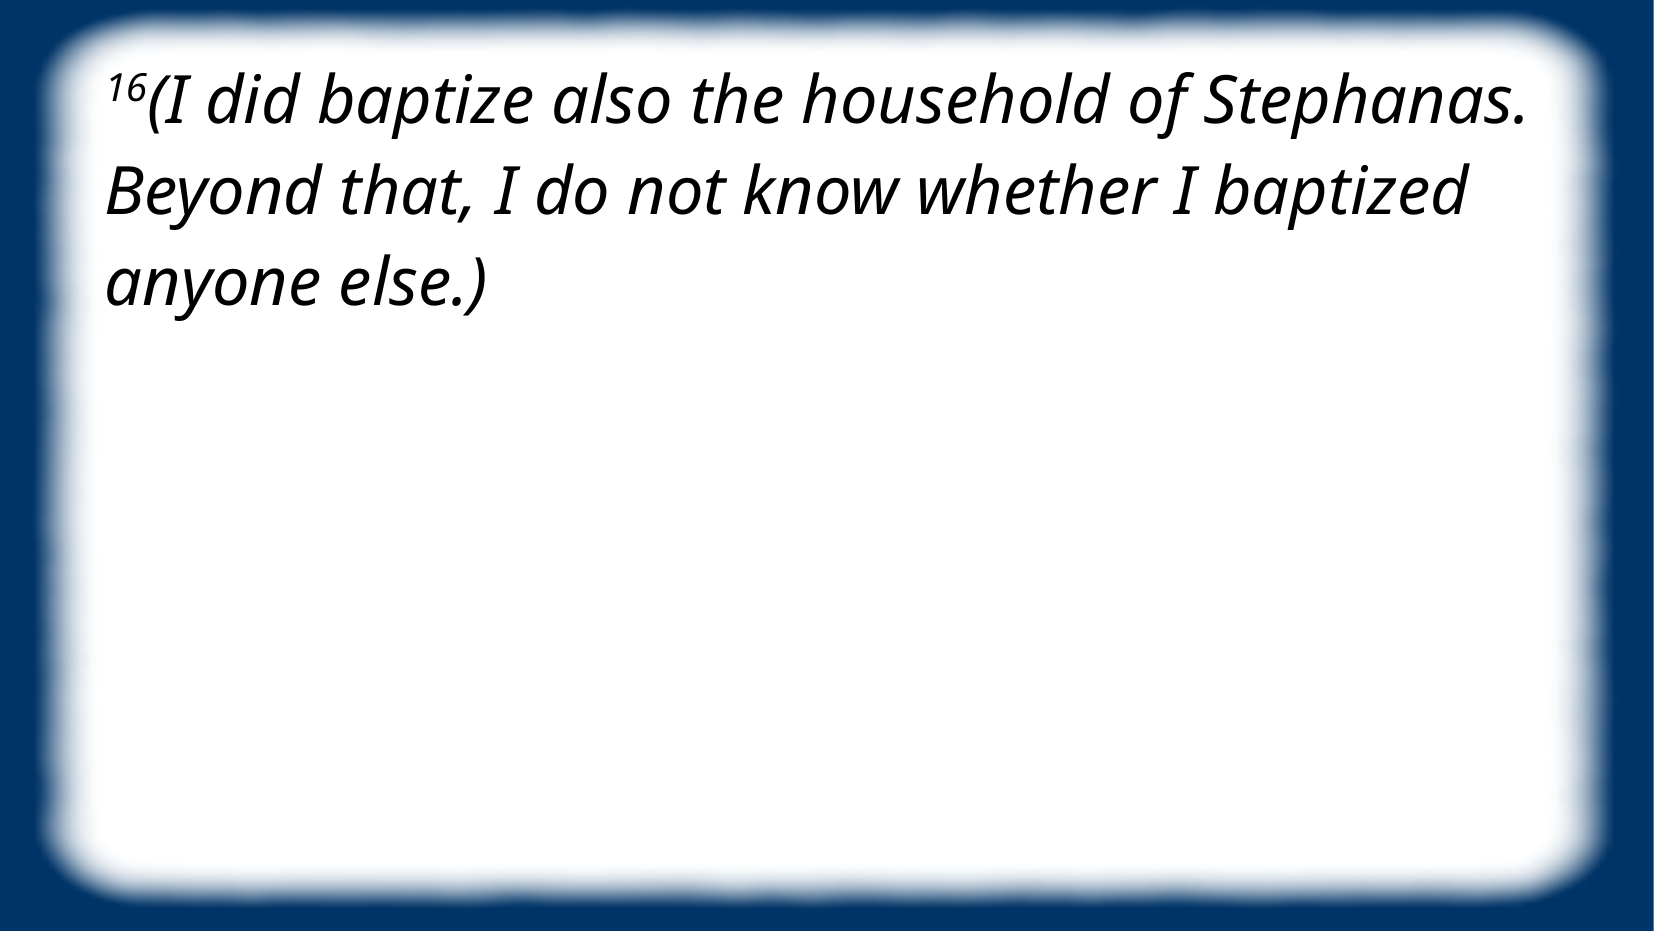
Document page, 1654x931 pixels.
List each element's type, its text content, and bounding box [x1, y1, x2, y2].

text_box 16(I did baptize also the household of Stephanas. Beyond that, I do not know whether I baptized anyone else.) [90, 45, 1561, 327]
picture [0, 0, 1654, 931]
